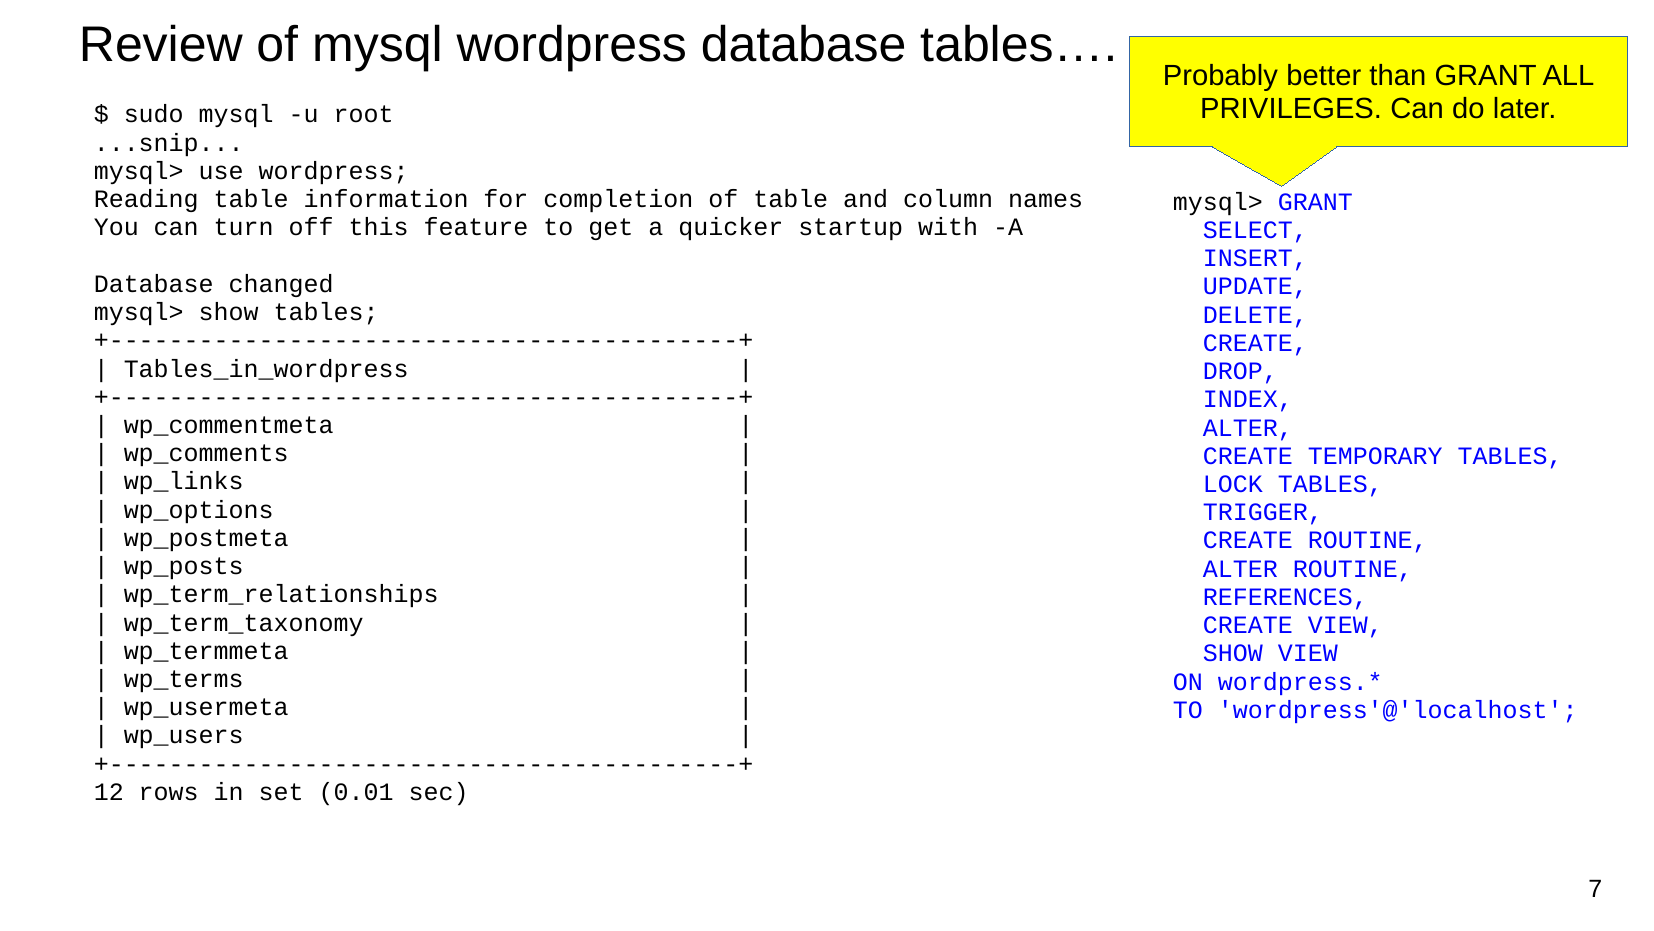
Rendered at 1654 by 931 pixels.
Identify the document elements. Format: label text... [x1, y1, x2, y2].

text_box Review of mysql wordpress database tables…. [78, 15, 1568, 72]
text_box mysql> GRANT SELECT, INSERT, UPDATE, DELETE, CREATE, DROP, INDEX, ALTER, CREATE TEMPORARY TABLES, LOCK TABLES, TRIGGER, CREATE ROUTINE, ALTER ROUTINE, REFERENCES, CREATE VIEW, SHOW VIEW ON wordpress.* TO 'wordpress'@'localhost'; [1158, 182, 1626, 758]
text_box Probably better than GRANT ALL PRIVILEGES. Can do later. [1129, 36, 1628, 187]
text_box $ sudo mysql -u root ...snip... mysql> use wordpress; Reading table information for completion of table and column names You can turn off this feature to get a quicker startup with -A Database changed mysql> show tables; +------------------------------------------+ | Tables_in_wordpress | +------------------------------------------+ | wp_commentmeta | | wp_comments | | wp_links | | wp_options | | wp_postmeta | | wp_posts | | wp_term_relationships | | wp_term_taxonomy | | wp_termmeta | | wp_terms | | wp_usermeta | | wp_users | +------------------------------------------+ 12 rows in set (0.01 sec) [78, 72, 1547, 844]
text_box <number> [1573, 867, 1636, 911]
